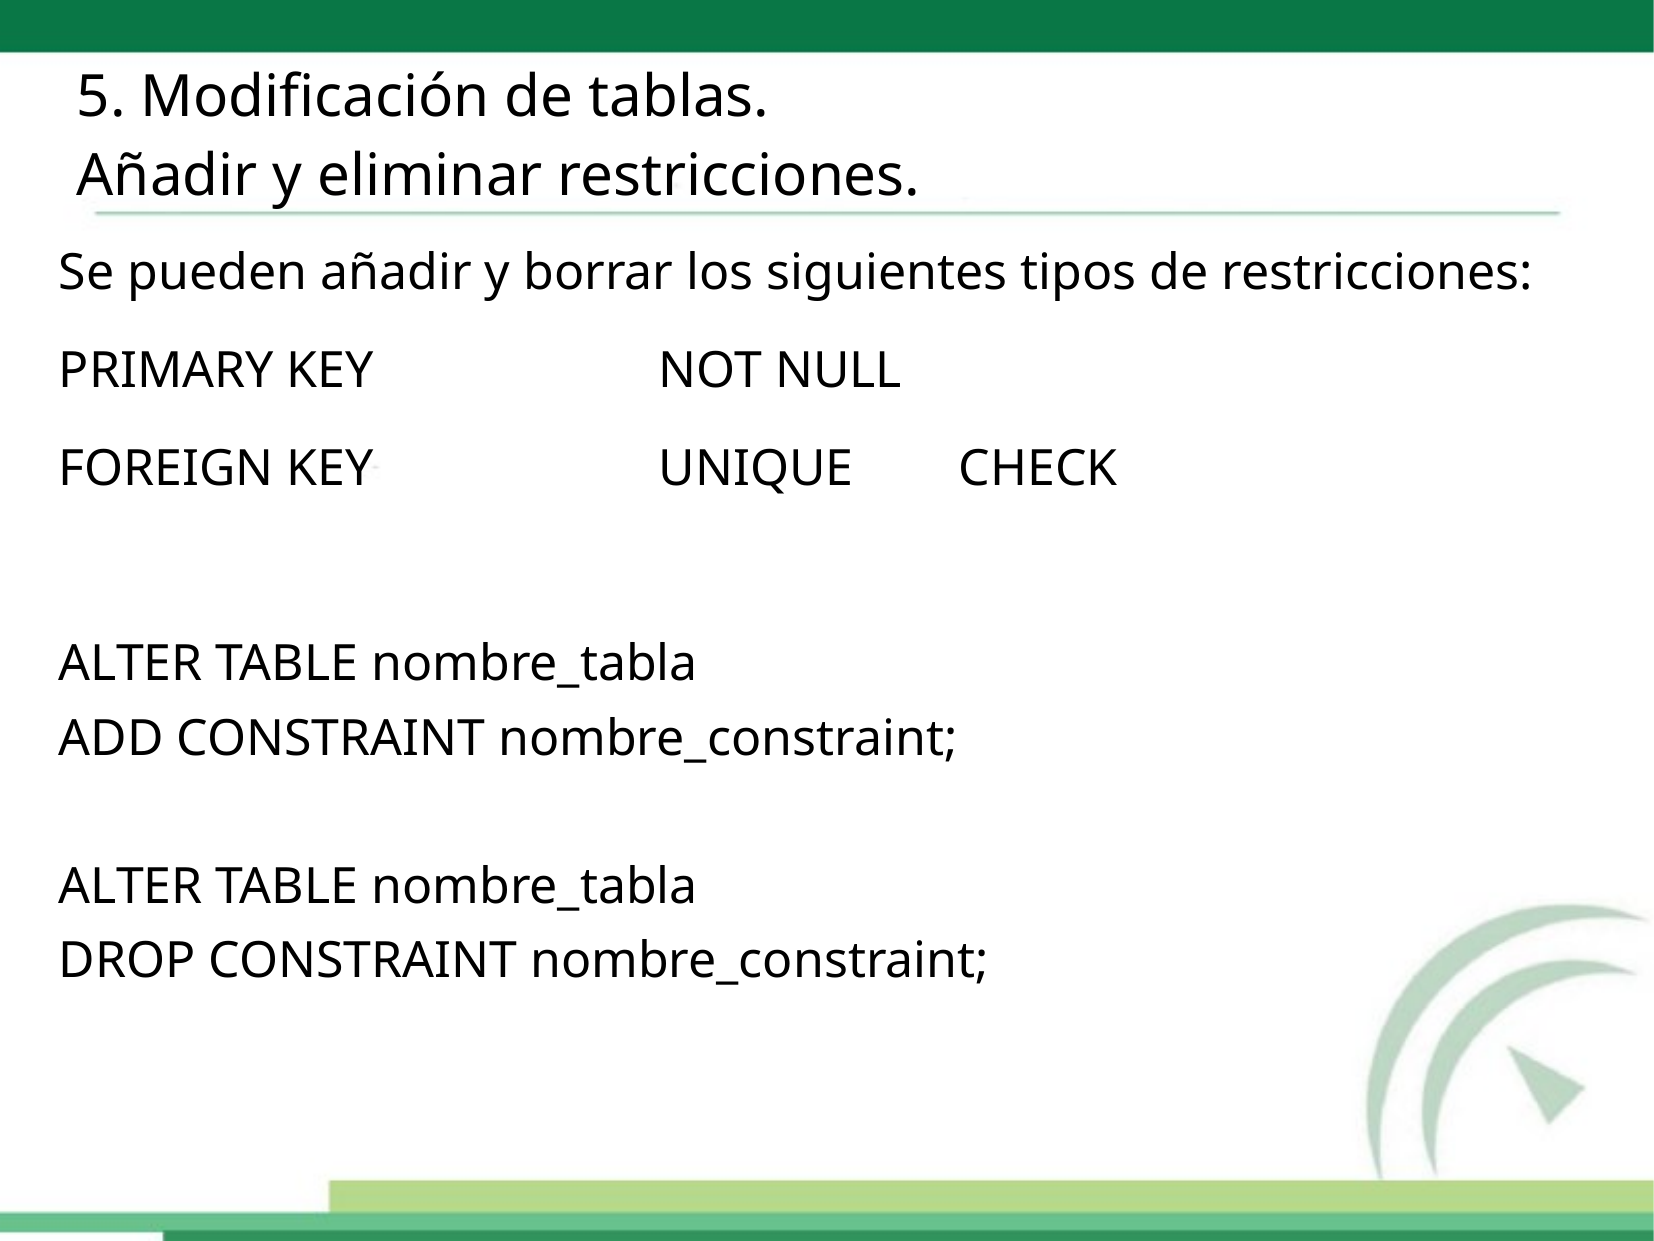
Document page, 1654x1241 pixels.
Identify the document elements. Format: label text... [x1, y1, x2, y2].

list Se pueden añadir y borrar los siguientes tipos de restricciones: PRIMARY KEY NOT NULL FOREIGN KEY UNIQUE CHECK ALTER TABLE nombre_tabla ADD CONSTRAINT nombre_constraint; ALTER TABLE nombre_tabla DROP CONSTRAINT nombre_constraint; [59, 236, 1625, 1099]
picture [0, 0, 1654, 1241]
title 5. Modificación de tablas. Añadir y eliminar restricciones. [76, 29, 1625, 236]
